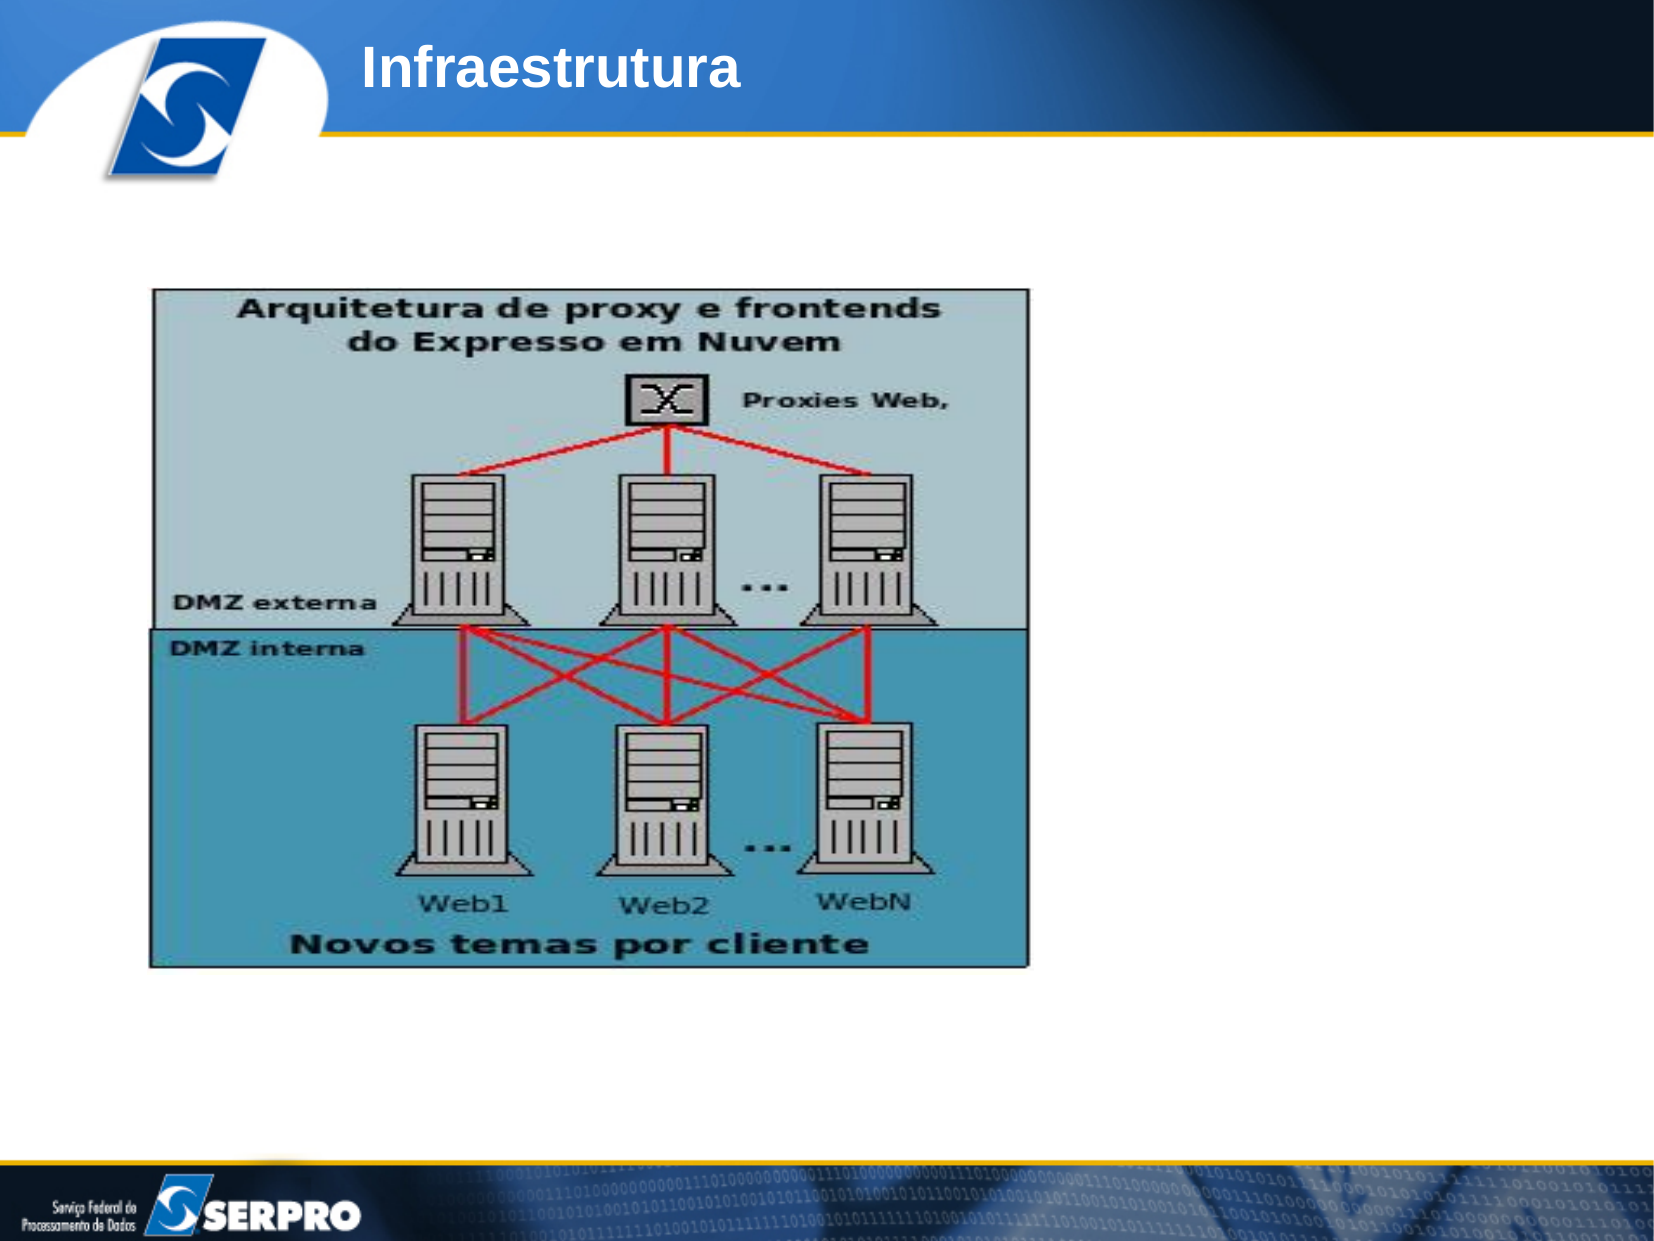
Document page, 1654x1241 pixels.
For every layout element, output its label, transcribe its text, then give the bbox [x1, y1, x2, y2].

picture [0, 0, 1654, 1241]
title Infraestrutura [361, 32, 1603, 102]
